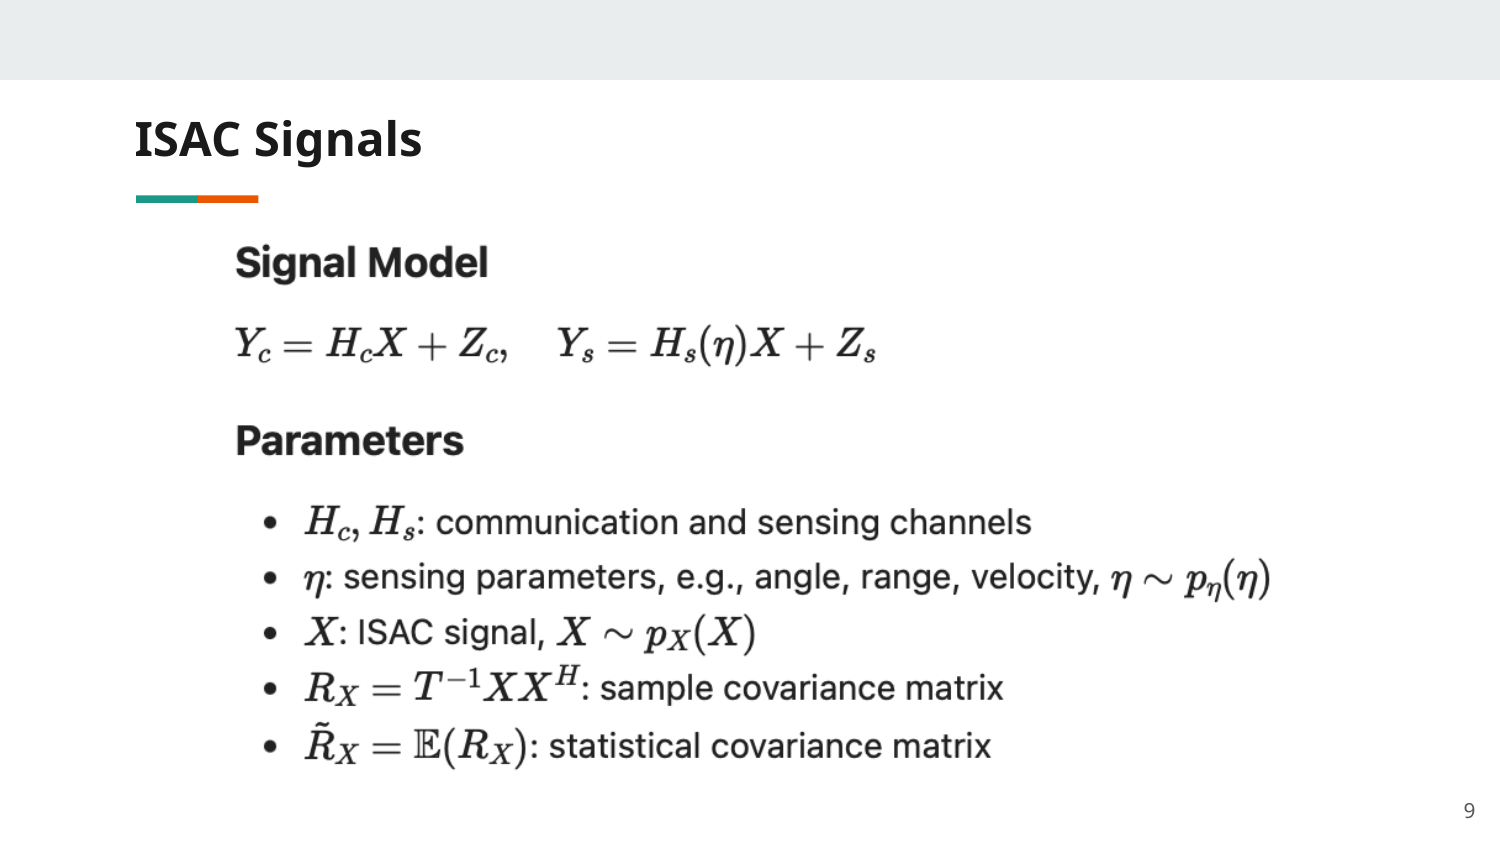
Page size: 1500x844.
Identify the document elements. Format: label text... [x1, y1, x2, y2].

picture [195, 224, 1310, 800]
title ISAC Signals [119, 93, 1381, 182]
slide_number <number> [1400, 779, 1491, 844]
